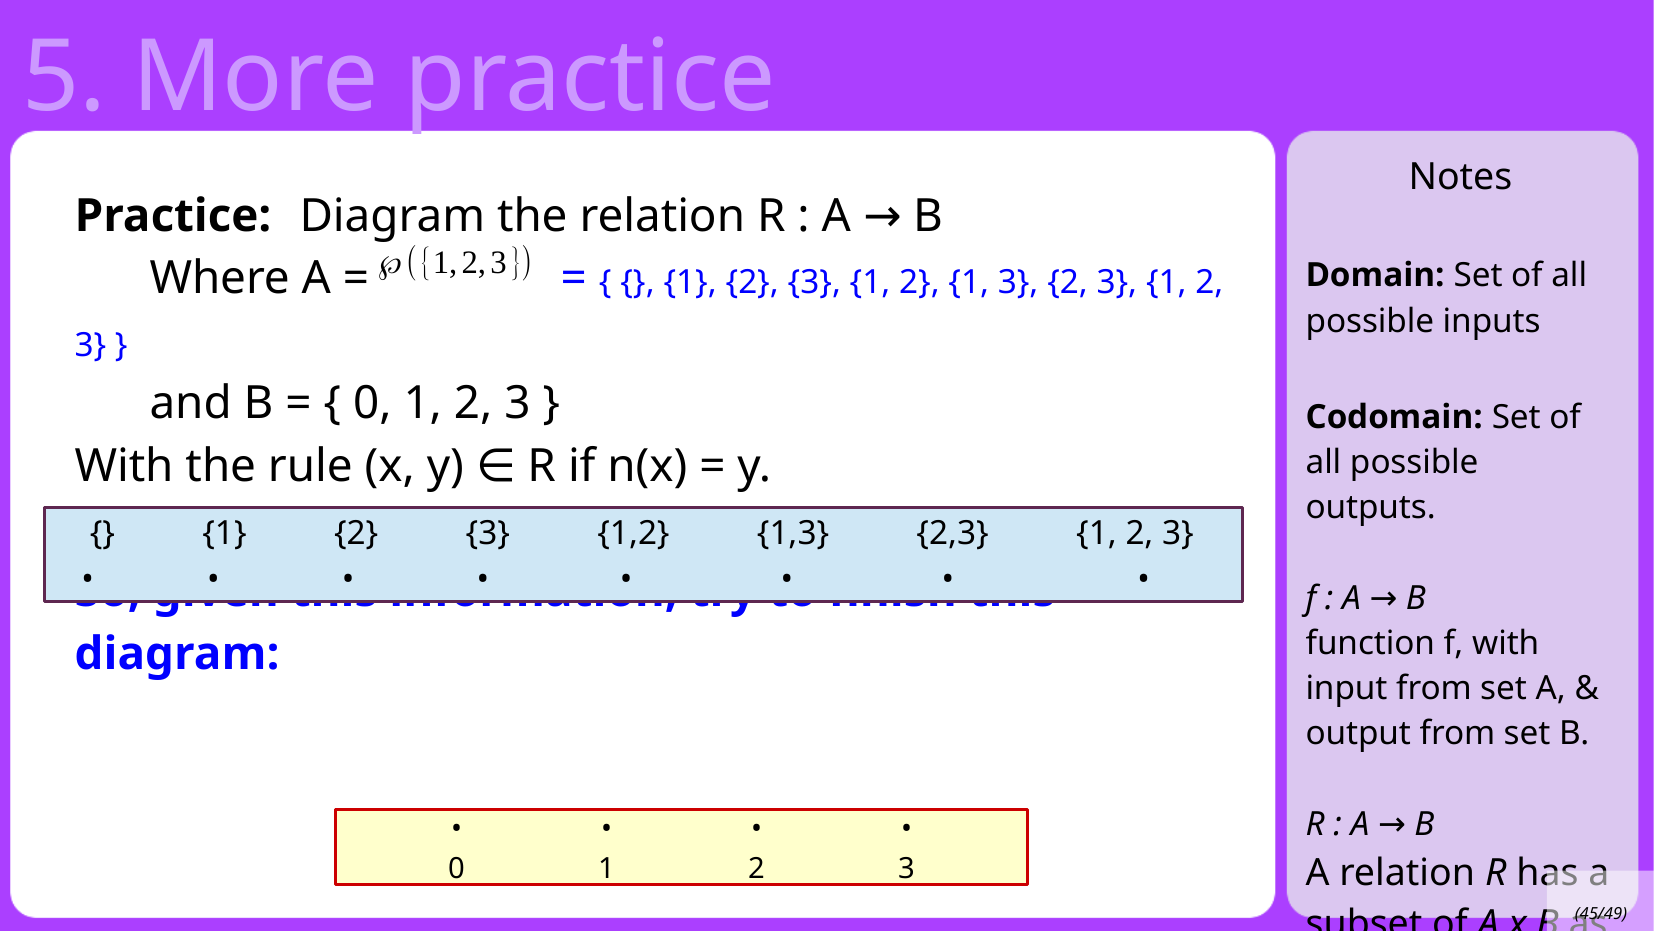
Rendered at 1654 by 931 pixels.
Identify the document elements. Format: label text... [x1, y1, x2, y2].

chart [369, 242, 541, 283]
picture [1393, 918, 1403, 924]
picture [1485, 913, 1492, 925]
text_box • • • • 0 1 2 3 [335, 809, 1028, 885]
picture [1352, 918, 1364, 931]
text_box Notes Domain: Set of all possible inputs Codomain: Set of all possible outputs. f : A → B function f, with input from set A, & output from set B. R : A → B A relation R has a subset of A x B as its rule. [1290, 141, 1631, 819]
picture [1437, 918, 1449, 931]
text_box (<number>/49) [1546, 877, 1654, 931]
text_box {} {1} {2} {3} {1,2} {1,3} {2,3} {1, 2, 3} • • • • • • • • [44, 507, 1243, 602]
text_box Practice: Diagram the relation R : A → B Where A = = { {}, {1}, {2}, {3}, {1, 2}, {1, 3}, {2, 3}, {1, 2, 3} } and B = { 0, 1, 2, 3 } With the rule (x, y) ∈ R if n(x) = y. So, given this information, try to finish this diagram: [74, 182, 1234, 507]
title 5. More practice [22, 13, 1511, 130]
picture [0, 0, 1654, 931]
